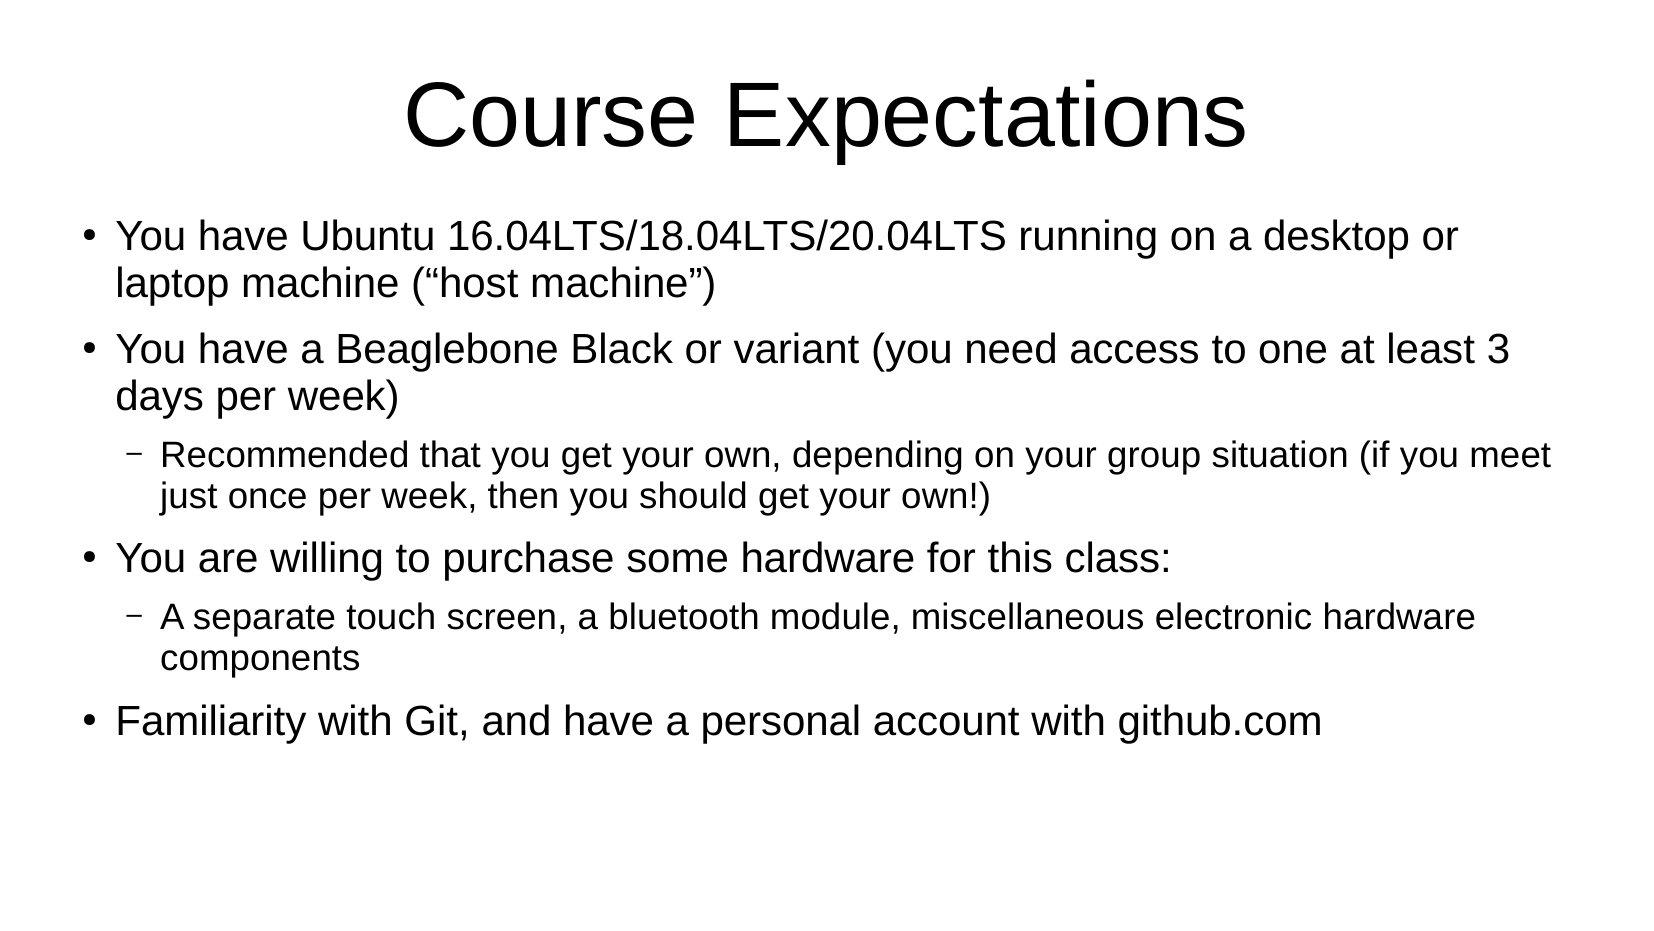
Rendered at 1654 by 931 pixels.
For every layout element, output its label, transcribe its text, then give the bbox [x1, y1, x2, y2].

list You have Ubuntu 16.04LTS/18.04LTS/20.04LTS running on a desktop or laptop machine (“host machine”) You have a Beaglebone Black or variant (you need access to one at least 3 days per week) Recommended that you get your own, depending on your group situation (if you meet just once per week, then you should get your own!) You are willing to purchase some hardware for this class: A separate touch screen, a bluetooth module, miscellaneous electronic hardware components Familiarity with Git, and have a personal account with github.com [70, 212, 1559, 753]
title Course Expectations [82, 37, 1571, 193]
